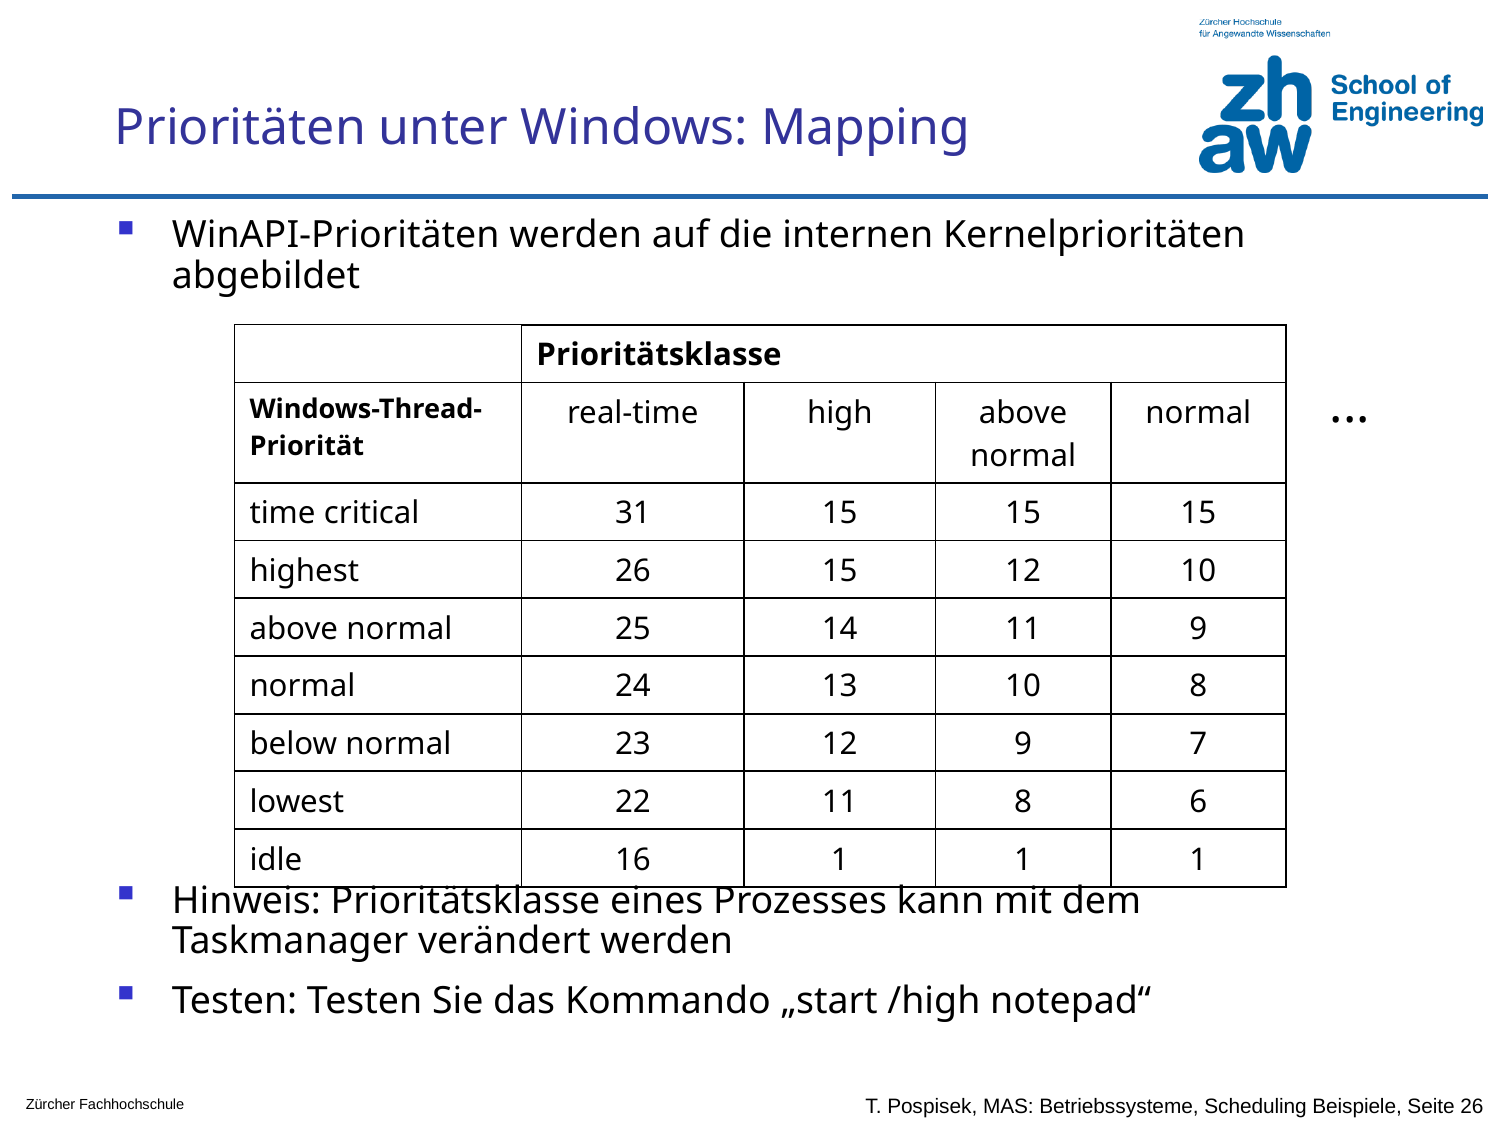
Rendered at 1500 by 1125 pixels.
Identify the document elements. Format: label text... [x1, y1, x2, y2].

table_cell below normal [235, 715, 521, 770]
table_cell 9 [936, 715, 1110, 770]
table_cell 31 [522, 484, 743, 540]
table_cell Windows-Thread-Priorität [235, 383, 521, 482]
table_cell 14 [745, 599, 935, 655]
table_cell 1 [745, 830, 935, 886]
table_header [235, 325, 521, 382]
table_cell 15 [1112, 484, 1285, 540]
text_box ... [1315, 364, 1386, 440]
table_cell 16 [522, 830, 743, 886]
table_cell 9 [1112, 599, 1285, 655]
table_cell real-time [522, 383, 743, 482]
table_cell 1 [936, 830, 1110, 886]
table_cell 26 [522, 541, 743, 597]
table_cell 15 [936, 484, 1110, 540]
table_cell 24 [522, 657, 743, 713]
table_header Prioritätsklasse [522, 326, 1285, 382]
table_cell 10 [936, 657, 1110, 713]
picture [1199, 19, 1483, 173]
table_cell 7 [1112, 715, 1285, 770]
title Prioritäten unter Windows: Mapping [99, 50, 1379, 163]
table_cell 15 [745, 484, 935, 540]
table_cell 11 [936, 599, 1110, 655]
table_cell 12 [936, 541, 1110, 597]
table_cell 22 [522, 772, 743, 828]
table_cell 10 [1112, 541, 1285, 597]
table_cell high [745, 383, 935, 482]
table_cell 25 [522, 599, 743, 655]
table_cell 8 [1112, 657, 1285, 713]
table_cell 11 [745, 772, 935, 828]
table_cell above normal [936, 383, 1110, 482]
table_cell 1 [1112, 830, 1285, 886]
table_cell 12 [745, 715, 935, 770]
table_cell normal [1112, 383, 1285, 482]
table_cell normal [235, 657, 521, 713]
table_cell 6 [1112, 772, 1285, 828]
table_cell 15 [745, 541, 935, 597]
table_cell 13 [745, 657, 935, 713]
table_cell 23 [522, 715, 743, 770]
list WinAPI-Prioritäten werden auf die internen Kernelprioritäten abgebildet Hinweis: Prioritätsklasse eines Prozesses kann mit dem Taskmanager verändert werden Testen: Testen Sie das Kommando „start /high notepad“ [100, 208, 1294, 988]
table_cell highest [235, 541, 521, 597]
table_cell 8 [936, 772, 1110, 828]
table_cell idle [235, 830, 521, 886]
table_cell above normal [235, 599, 521, 655]
table_cell time critical [235, 484, 521, 540]
table_cell lowest [235, 772, 521, 828]
